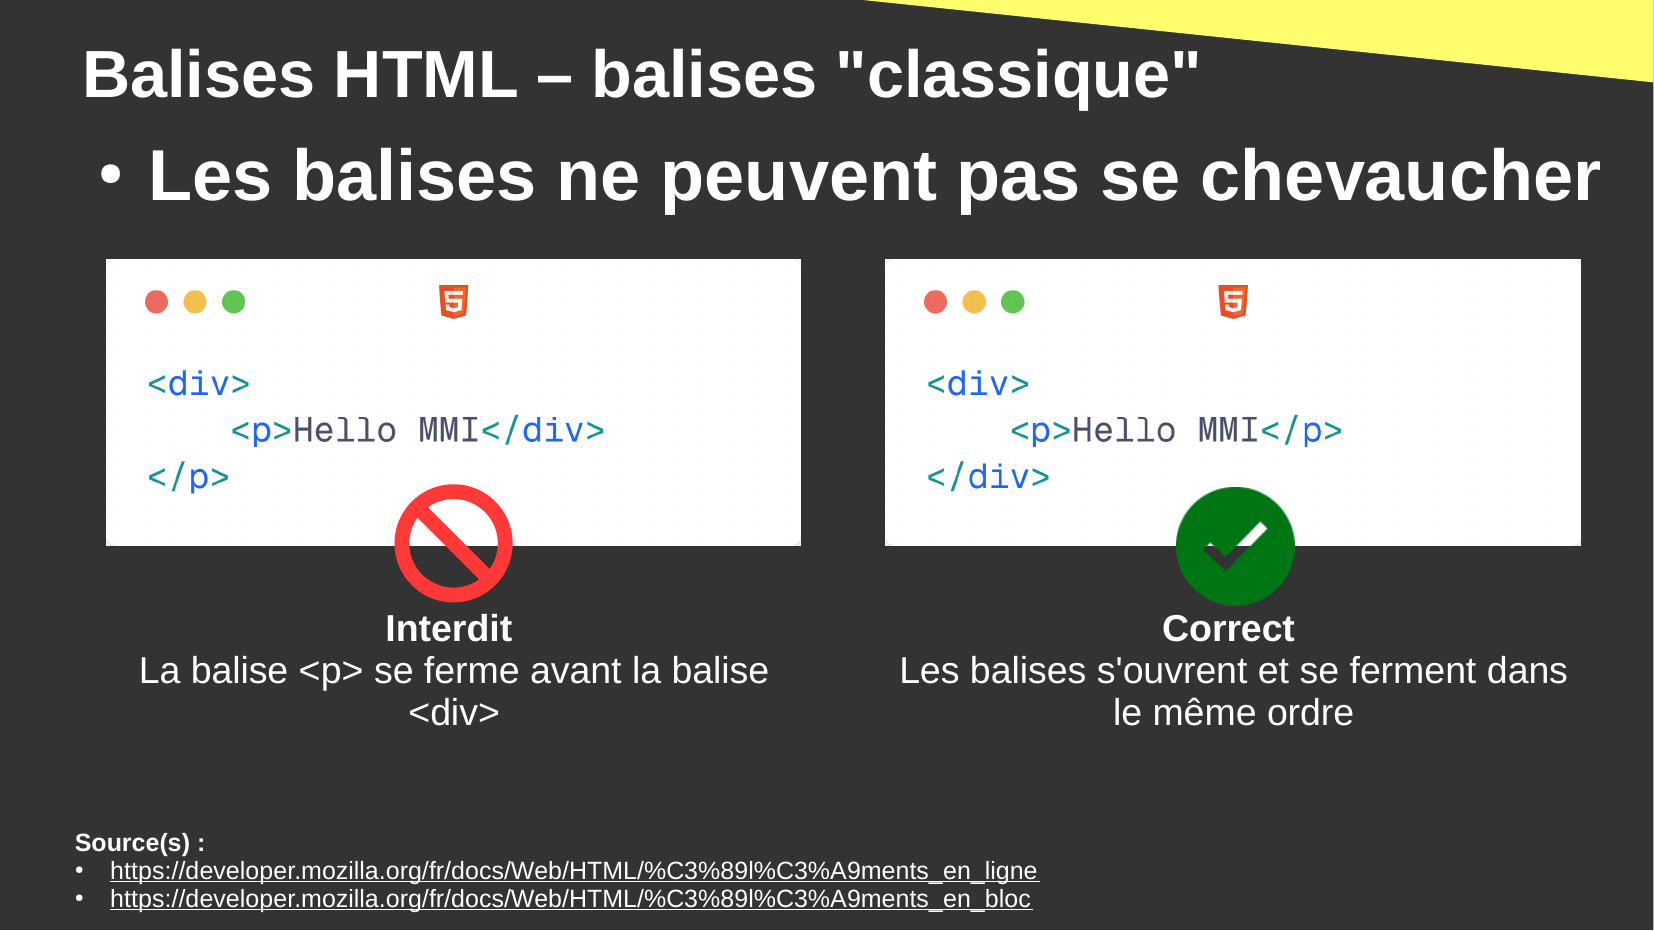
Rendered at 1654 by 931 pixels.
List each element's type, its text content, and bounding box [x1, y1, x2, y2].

title Balises HTML – balises "classique" [82, 37, 1571, 122]
text_box [394, 484, 513, 599]
list Les balises ne peuvent pas se chevaucher [80, 135, 1620, 237]
picture [106, 259, 801, 546]
text_box Correct Les balises s'ouvrent et se ferment dans le même ordre [878, 599, 1589, 741]
text_box Interdit La balise <p> se ferme avant la balise <div> [99, 599, 810, 741]
text_box Source(s) : https://developer.mozilla.org/fr/docs/Web/HTML/%C3%89l%C3%A9ments_en_ligne https://developer.mozilla.org/fr/docs/Web/HTML/%C3%89l%C3%A9ments_en_bloc [60, 821, 1546, 921]
text_box [862, 0, 1654, 83]
picture [410, 519, 444, 546]
picture [885, 259, 1581, 599]
picture [429, 500, 497, 546]
